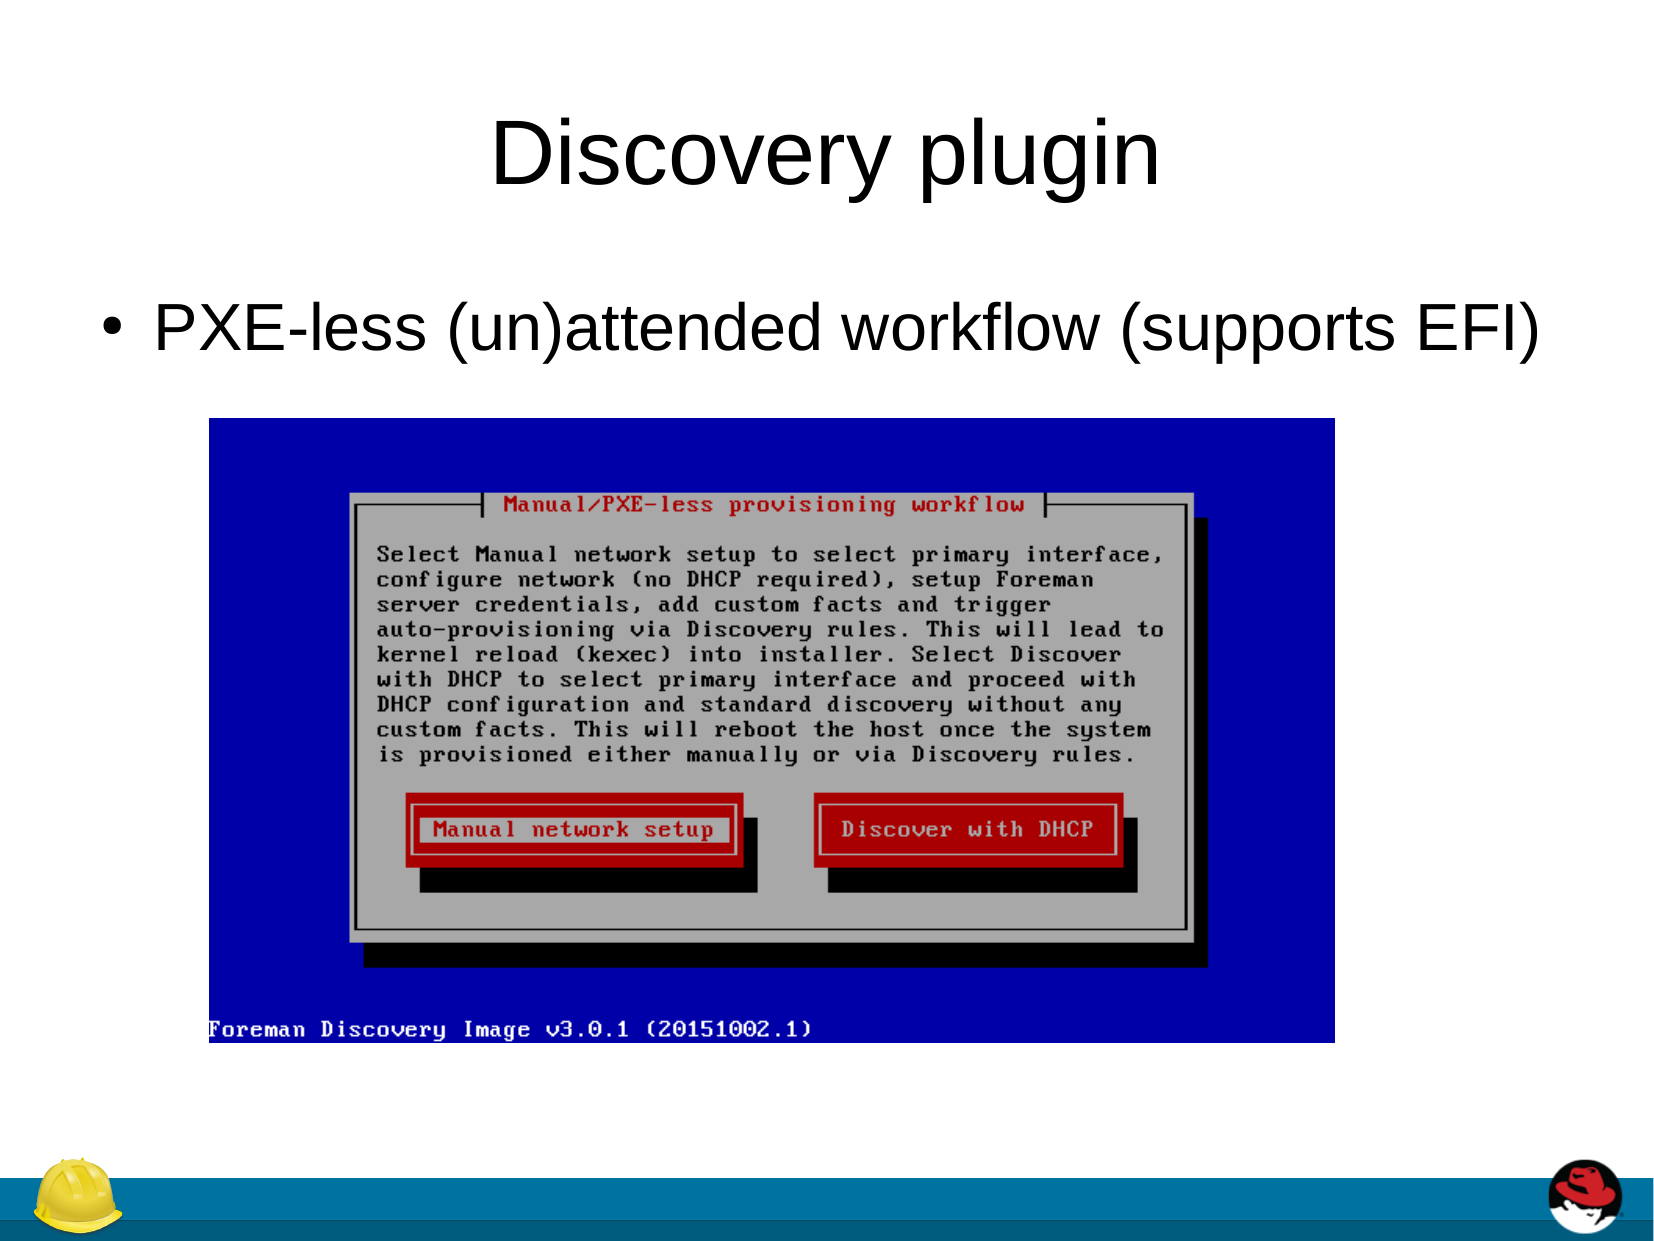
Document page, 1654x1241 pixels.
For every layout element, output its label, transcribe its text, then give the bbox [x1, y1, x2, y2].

picture [23, 1145, 130, 1235]
title Discovery plugin [82, 49, 1571, 257]
list PXE-less (un)attended workflow (supports EFI) [82, 290, 1571, 1010]
picture [209, 418, 1335, 1044]
picture [1547, 1157, 1630, 1233]
